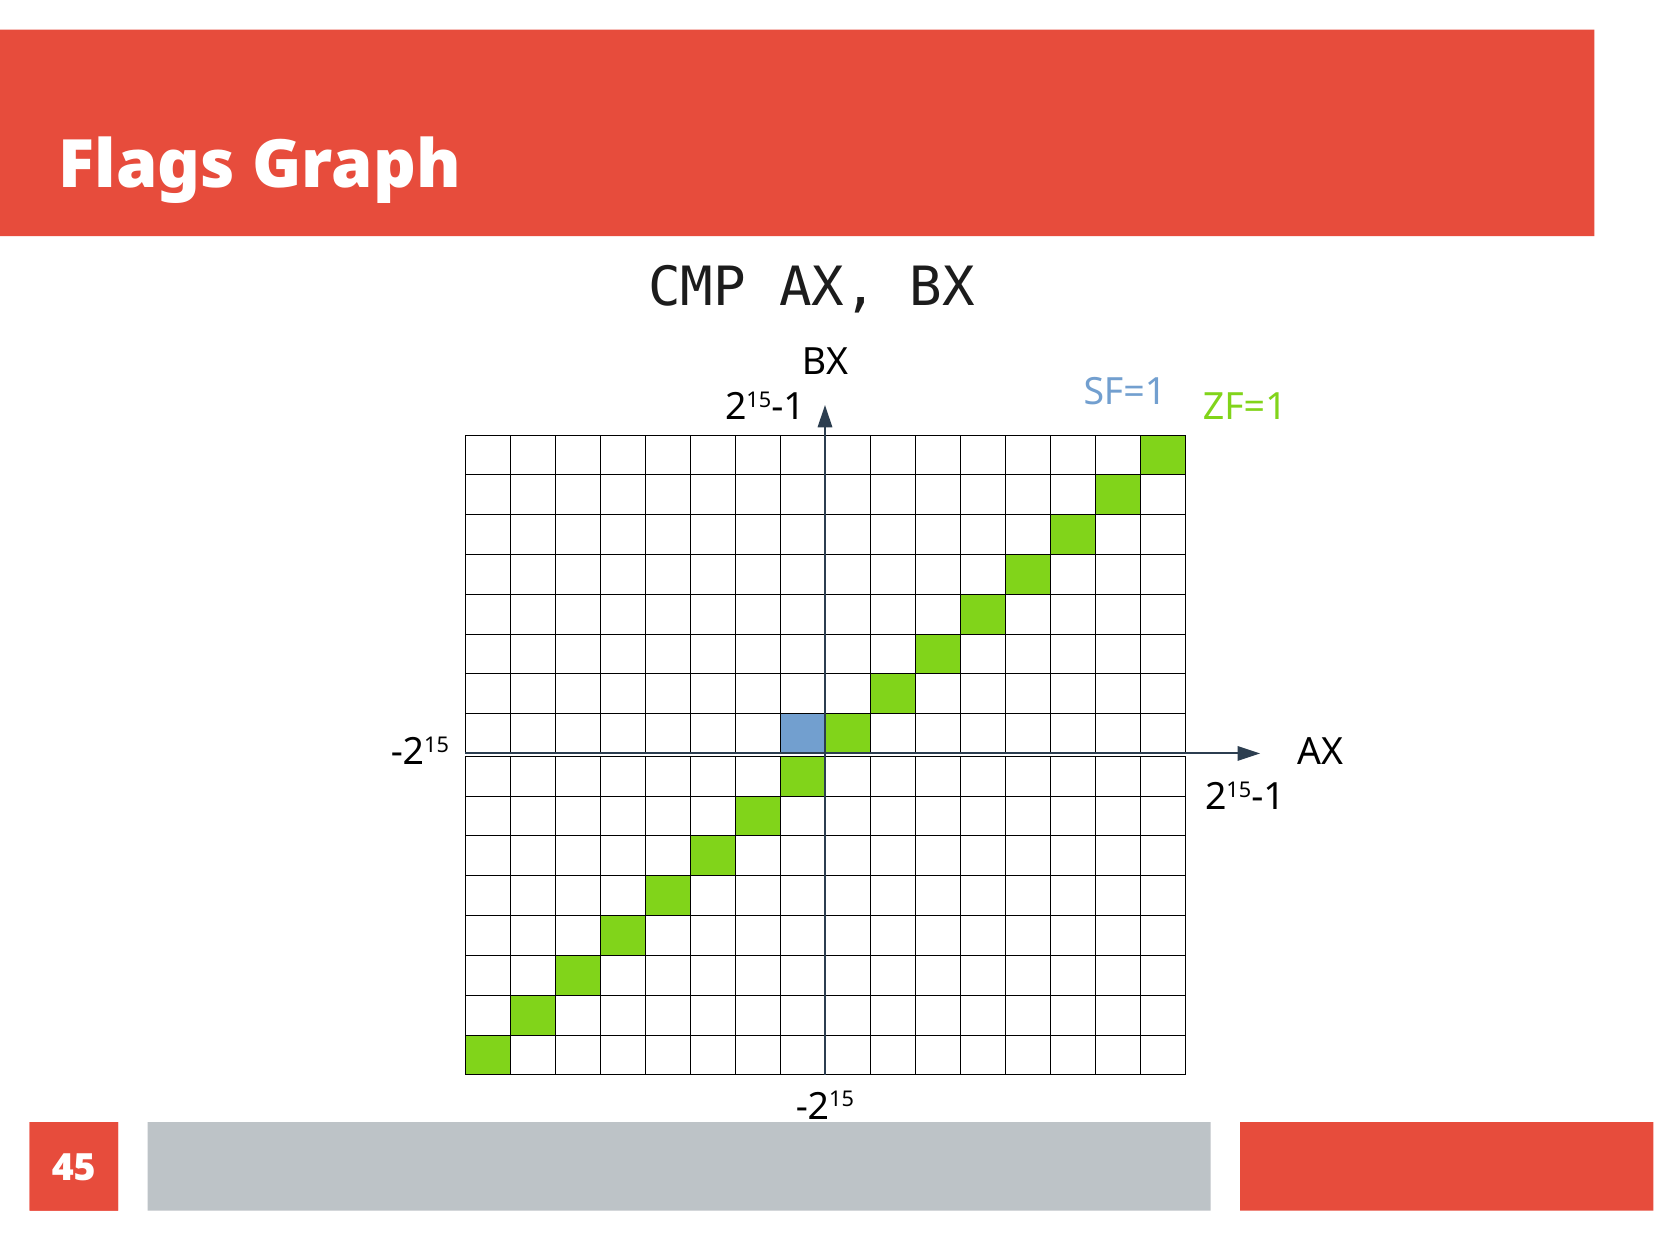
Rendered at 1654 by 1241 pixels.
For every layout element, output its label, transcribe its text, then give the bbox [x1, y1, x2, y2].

text_box [465, 756, 824, 1075]
text_box BX [780, 330, 871, 391]
text_box -215 [375, 720, 466, 781]
title Flags Graph [59, 59, 1595, 207]
text_box AX [1275, 720, 1366, 781]
text_box -215 [780, 1074, 871, 1135]
text_box 215-1 [720, 375, 811, 436]
text_box ZF=1 [1200, 375, 1291, 436]
text_box [780, 713, 824, 752]
list CMP AX, BX [59, 255, 1565, 351]
text_box 215-1 [1200, 765, 1291, 826]
text_box SF=1 [1080, 360, 1171, 421]
text_box [826, 435, 1186, 752]
